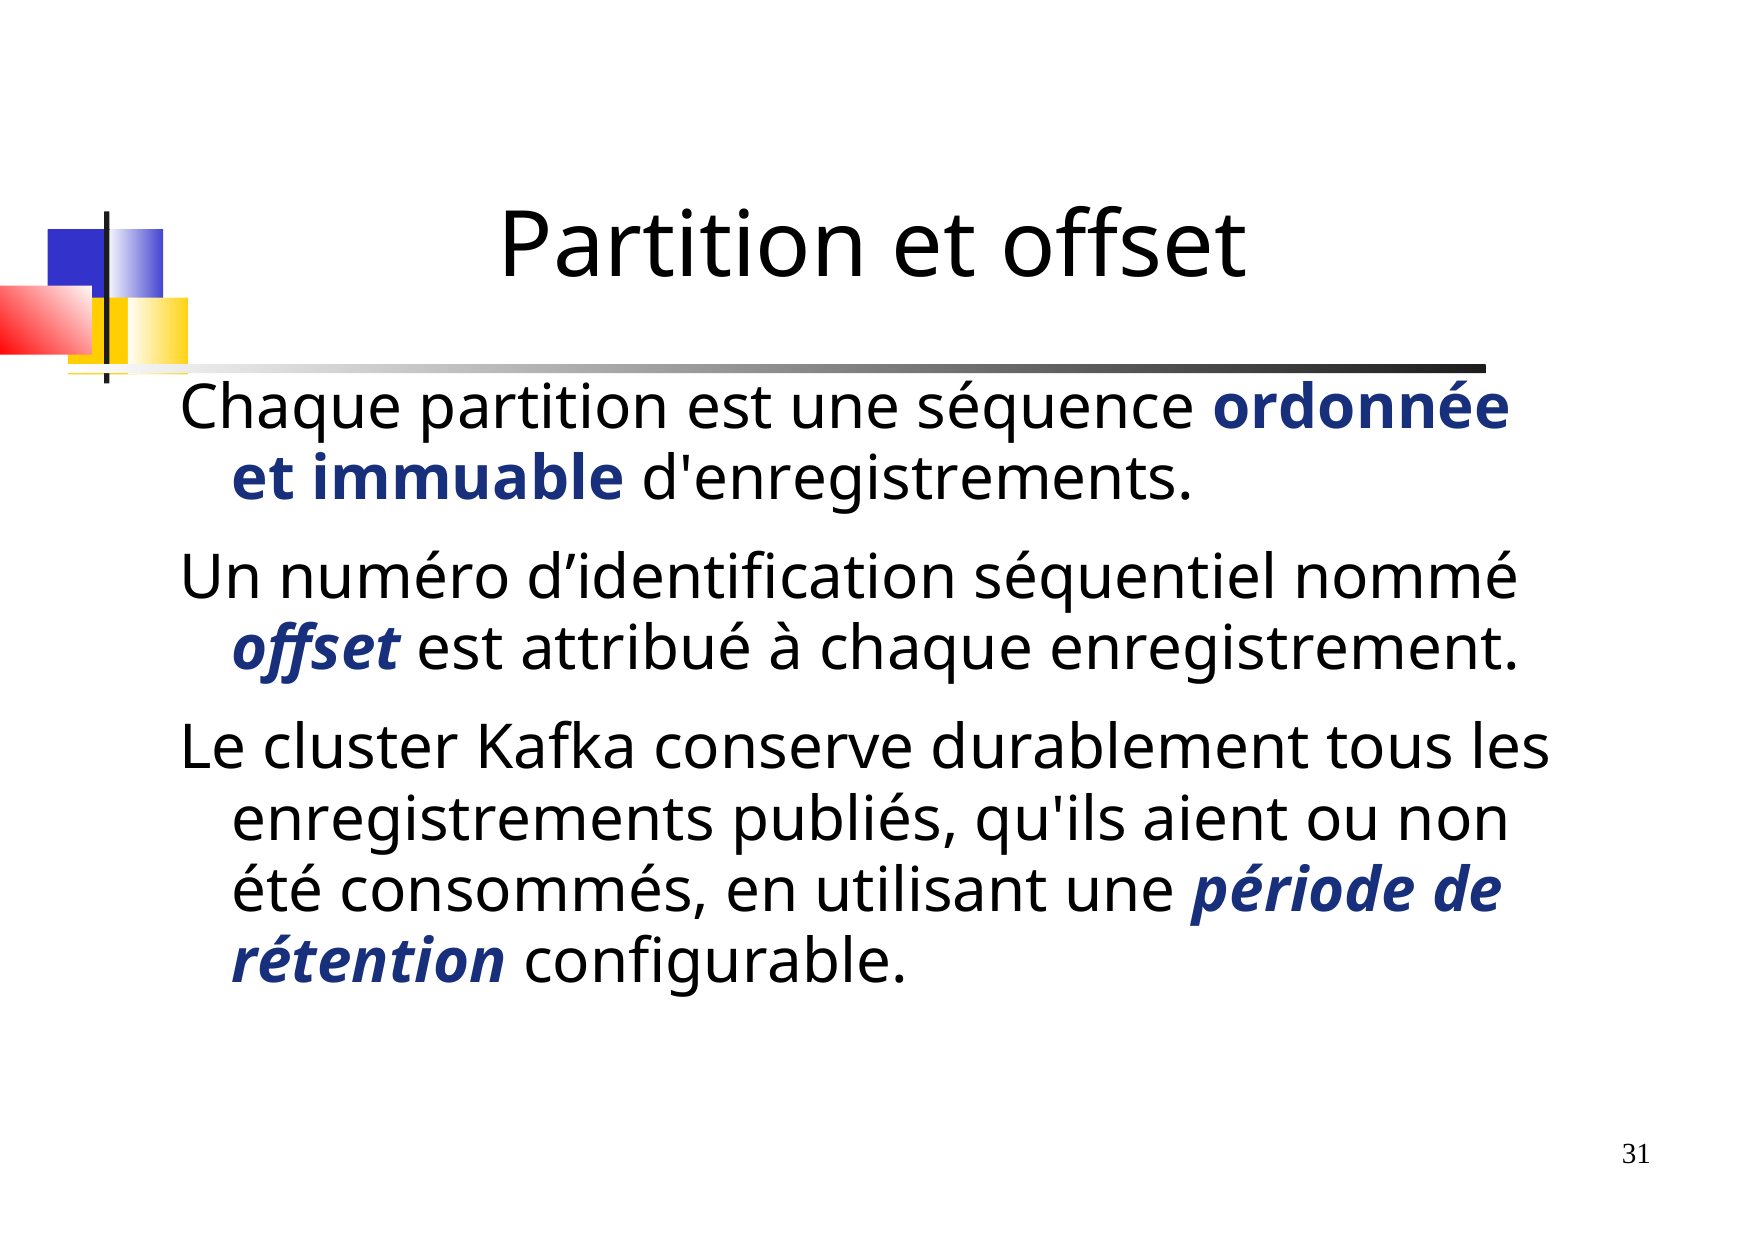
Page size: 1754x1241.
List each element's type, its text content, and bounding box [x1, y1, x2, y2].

list Chaque partition est une séquence ordonnée et immuable d'enregistrements. Un numéro d’identification séquentiel nommé offset est attribué à chaque enregistrement. Le cluster Kafka conserve durablement tous les enregistrements publiés, qu'ils aient ou non été consommés, en utilisant une période de rétention configurable. [179, 371, 1567, 1091]
title Partition et offset [179, 139, 1567, 351]
